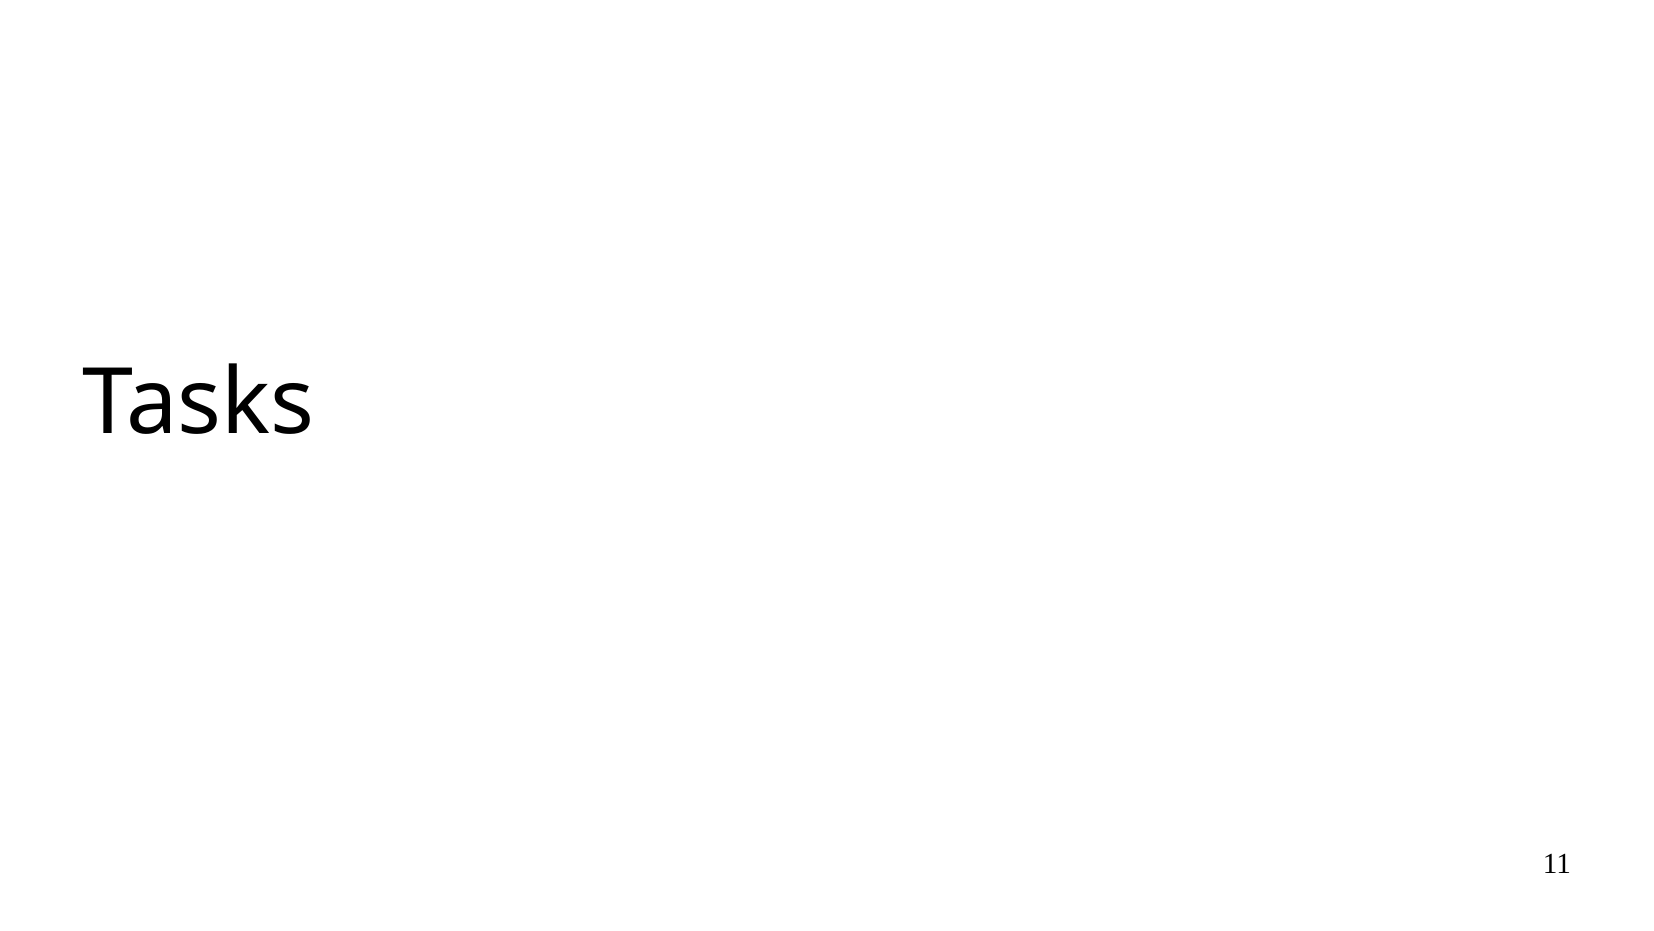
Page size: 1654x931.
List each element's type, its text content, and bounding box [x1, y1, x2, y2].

title Tasks [82, 320, 1571, 476]
